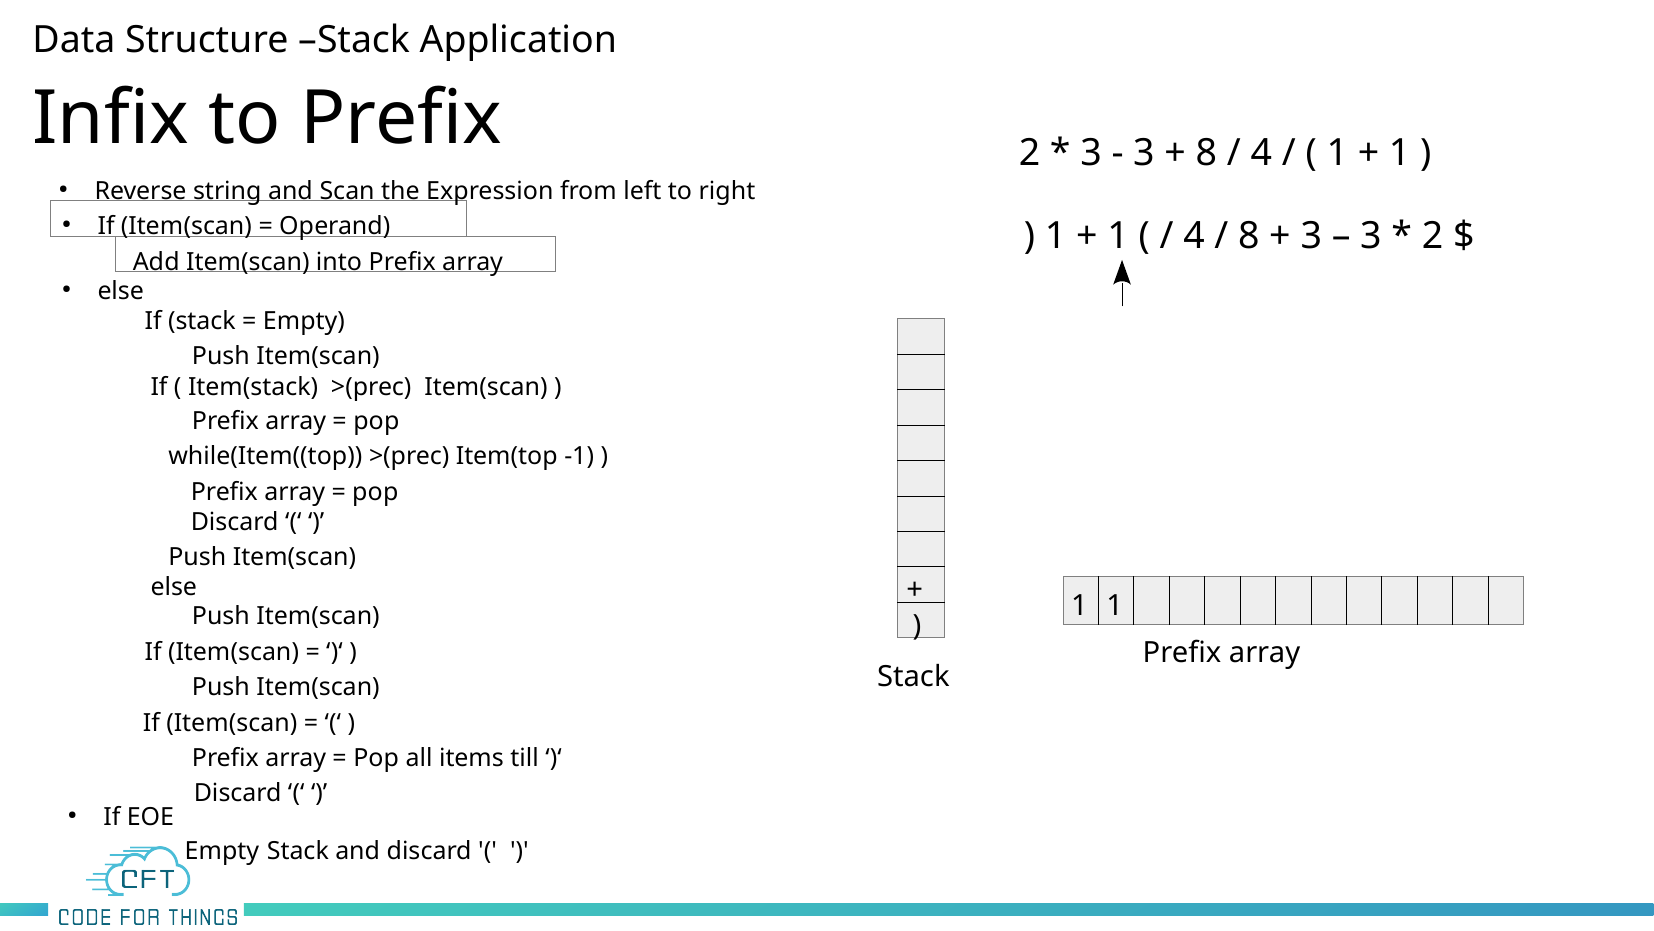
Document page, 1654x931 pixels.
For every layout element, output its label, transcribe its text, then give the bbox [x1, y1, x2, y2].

text_box [897, 532, 945, 561]
text_box Reverse string and Scan the Expression from left to right [44, 165, 960, 225]
text_box ) 1 + 1 ( / 4 / 8 + 3 – 3 * 2 $ [973, 200, 1577, 260]
text_box Push Item(scan) [141, 590, 414, 625]
text_box If EOE [53, 791, 201, 836]
text_box else [47, 265, 213, 325]
text_box [1453, 576, 1488, 625]
text_box Prefix array = pop [140, 466, 442, 526]
text_box Empty Stack and discard '(' ')' [134, 820, 656, 880]
text_box + [891, 561, 946, 611]
text_box Add Item(scan) into Prefix array [82, 236, 780, 286]
text_box [1170, 576, 1204, 624]
text_box Prefix array = pop [141, 395, 498, 430]
text_box If (Item(scan) = ‘(‘ ) [92, 696, 449, 756]
text_box [1312, 576, 1346, 625]
text_box 1 [1091, 576, 1140, 627]
text_box Discard ‘(‘ ‘)’ [140, 496, 376, 531]
text_box Discard ‘(‘ ‘)’ [143, 767, 475, 812]
text_box Push Item(scan) [118, 531, 390, 576]
text_box If (stack = Empty) [94, 295, 449, 355]
text_box 2 * 3 - 3 + 8 / 4 / ( 1 + 1 ) [968, 118, 1554, 178]
text_box Prefix array [1128, 624, 1341, 674]
text_box If (Item(scan) = ‘)‘ ) [94, 625, 508, 671]
text_box [1140, 576, 1169, 624]
text_box Push Item(scan) [141, 330, 473, 390]
text_box while(Item((top)) >(prec) Item(top -1) ) [118, 430, 762, 489]
text_box [1276, 576, 1311, 624]
text_box [897, 461, 945, 496]
text_box 1 [1056, 577, 1105, 627]
text_box Stack [862, 647, 973, 697]
text_box ) [897, 611, 943, 646]
text_box [1418, 576, 1452, 625]
text_box [897, 426, 945, 460]
text_box Push Item(scan) [141, 661, 473, 706]
text_box [897, 390, 945, 425]
text_box [897, 318, 945, 354]
text_box [897, 355, 945, 389]
text_box If ( Item(stack) >(prec) Item(scan) ) [100, 360, 632, 406]
text_box Prefix array = Pop all items till ‘)‘ [141, 732, 685, 792]
text_box [1241, 576, 1275, 624]
text_box [1489, 576, 1524, 625]
text_box If (Item(scan) = Operand) [47, 200, 491, 260]
picture [59, 846, 237, 925]
text_box [1347, 576, 1381, 625]
text_box [1205, 576, 1240, 624]
title Data Structure –Stack Application Infix to Prefix [32, 12, 1536, 166]
text_box [897, 497, 945, 531]
text_box else [100, 561, 243, 621]
text_box [1382, 576, 1417, 625]
